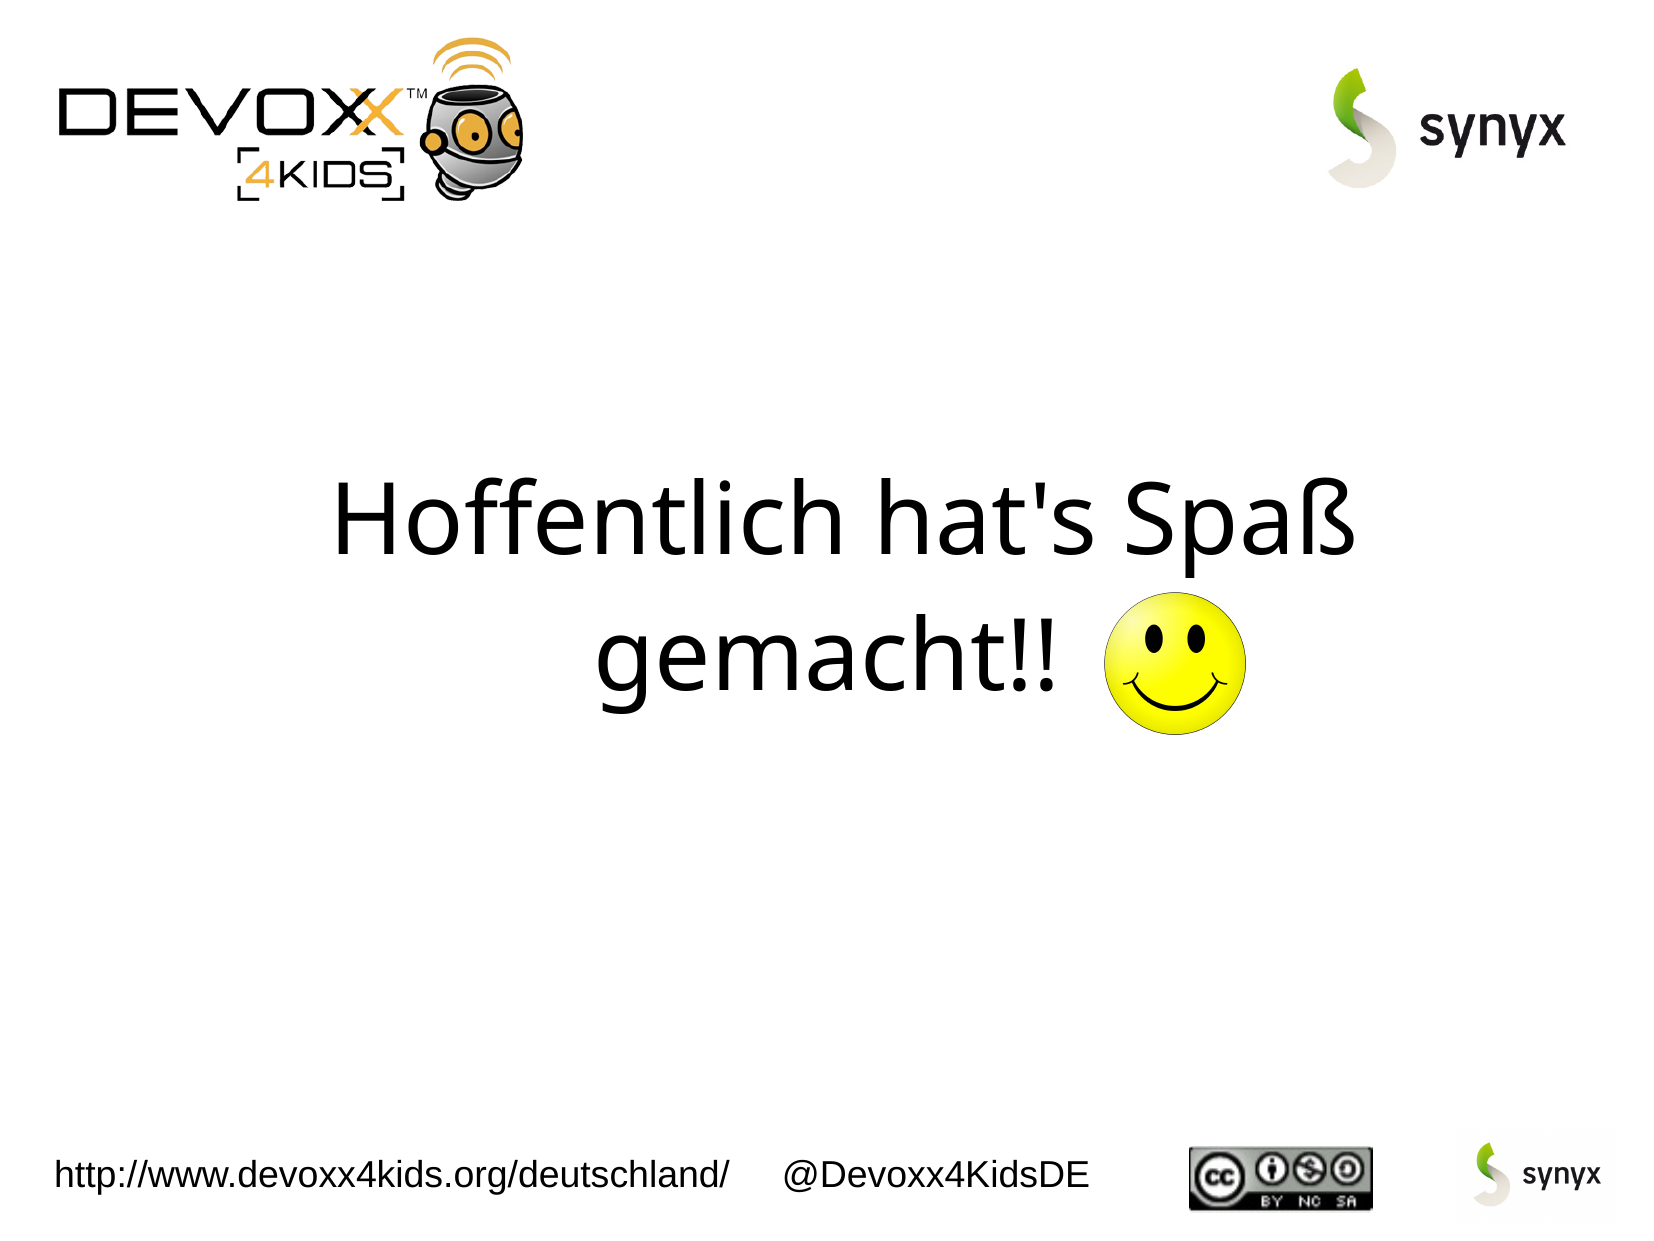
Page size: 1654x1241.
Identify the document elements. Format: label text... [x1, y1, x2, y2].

picture [1101, 589, 1249, 738]
title [59, 349, 1583, 591]
text_box Hoffentlich hat's Spaß gemacht!! [159, 466, 1494, 701]
picture [1293, 41, 1594, 219]
picture [1189, 1146, 1373, 1213]
picture [59, 37, 523, 201]
picture [1455, 1128, 1616, 1223]
